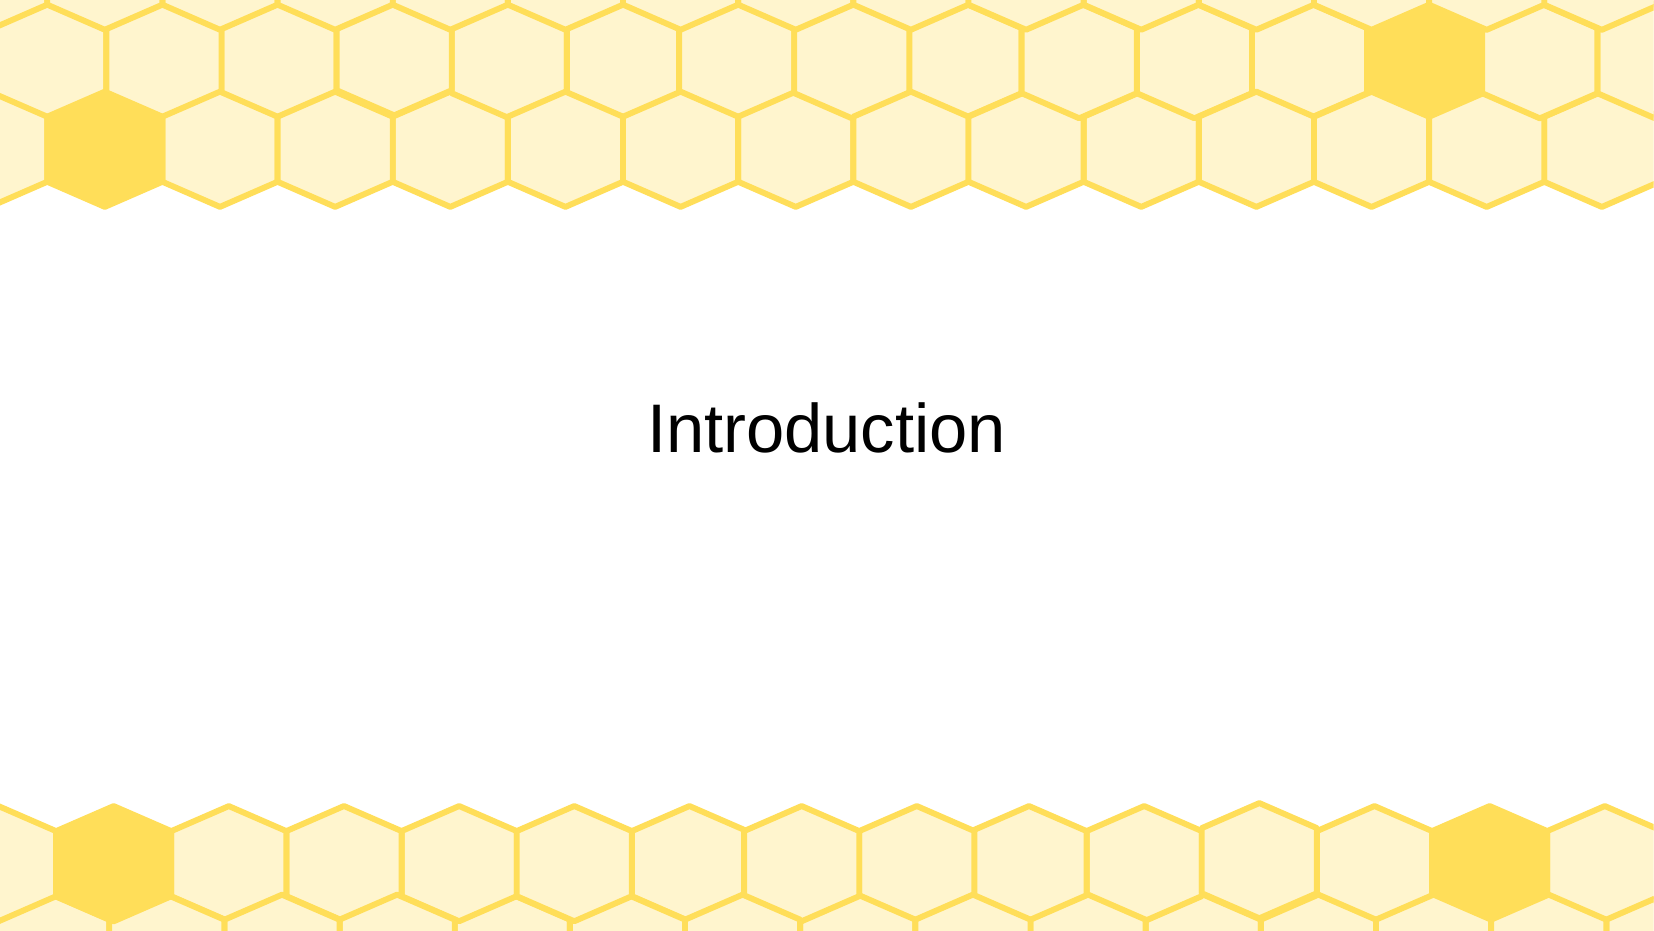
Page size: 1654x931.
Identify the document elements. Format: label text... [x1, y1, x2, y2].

title Introduction [88, 324, 1565, 532]
